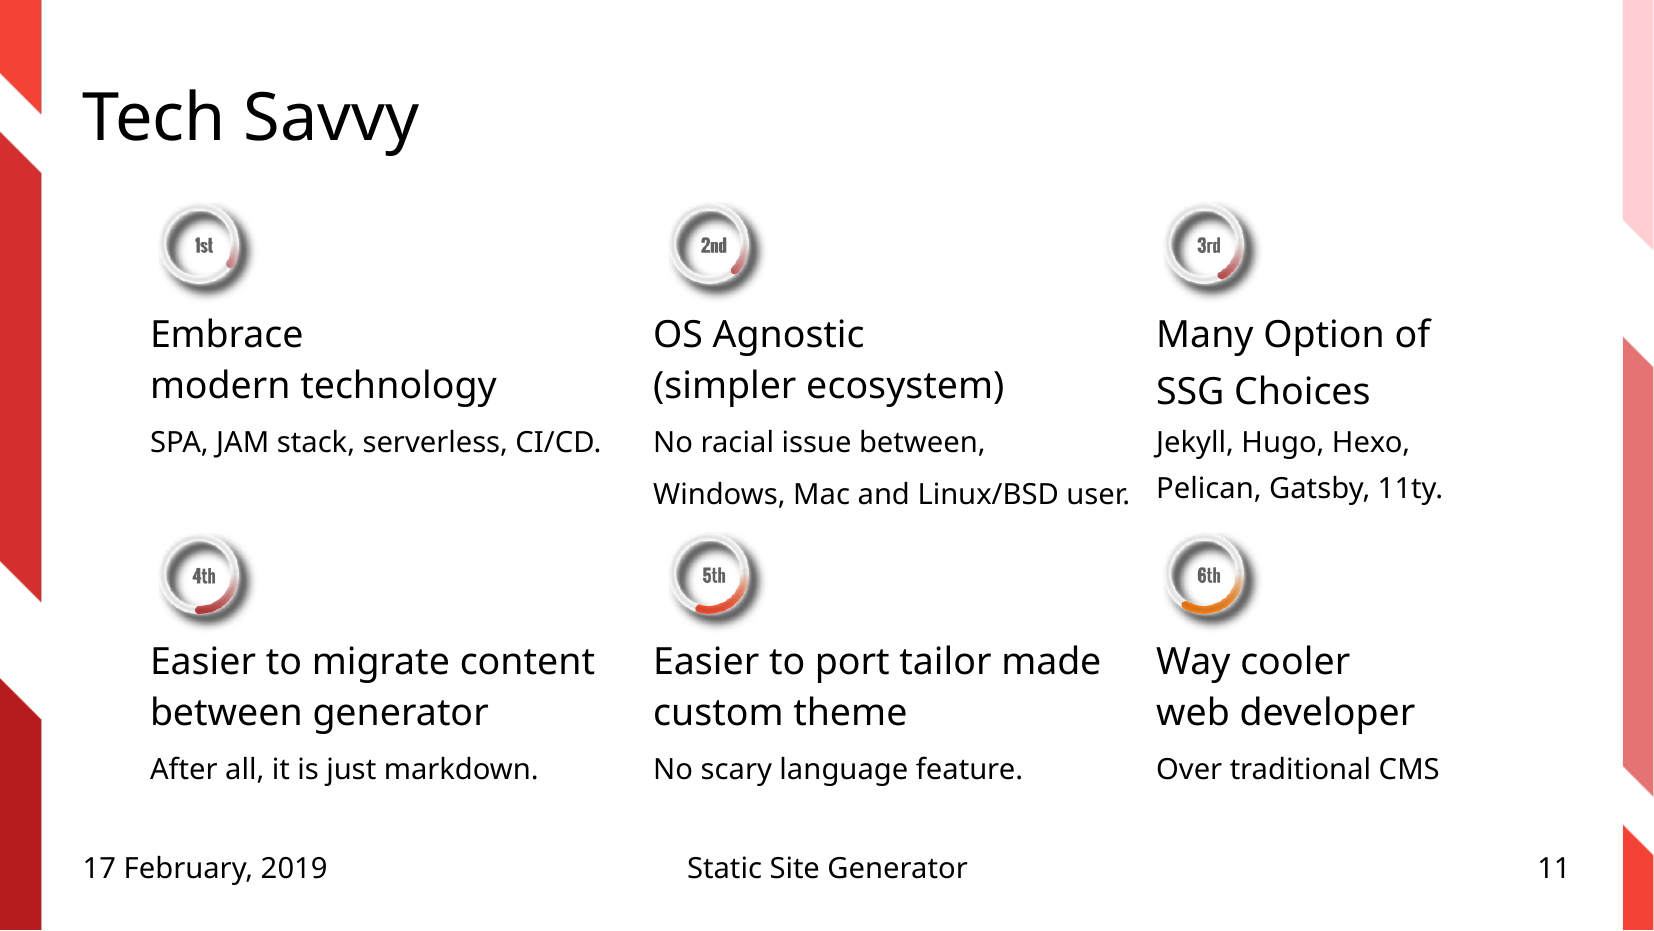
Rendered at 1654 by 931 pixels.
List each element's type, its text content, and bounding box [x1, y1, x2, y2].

title Tech Savvy [82, 37, 1571, 193]
list Way cooler web developer Over traditional CMS [1156, 634, 1636, 892]
list Easier to migrate content between generator After all, it is just markdown. [150, 634, 630, 892]
list OS Agnostic (simpler ecosystem) No racial issue between, Windows, Mac and Linux/BSD user. [653, 307, 1133, 565]
list Many Option of SSG Choices Jekyll, Hugo, Hexo, Pelican, Gatsby, 11ty. [1156, 307, 1636, 565]
list Embrace modern technology SPA, JAM stack, serverless, CI/CD. [150, 307, 630, 565]
list Easier to port tailor made custom theme No scary language feature. [653, 634, 1133, 892]
picture [0, 0, 1654, 930]
